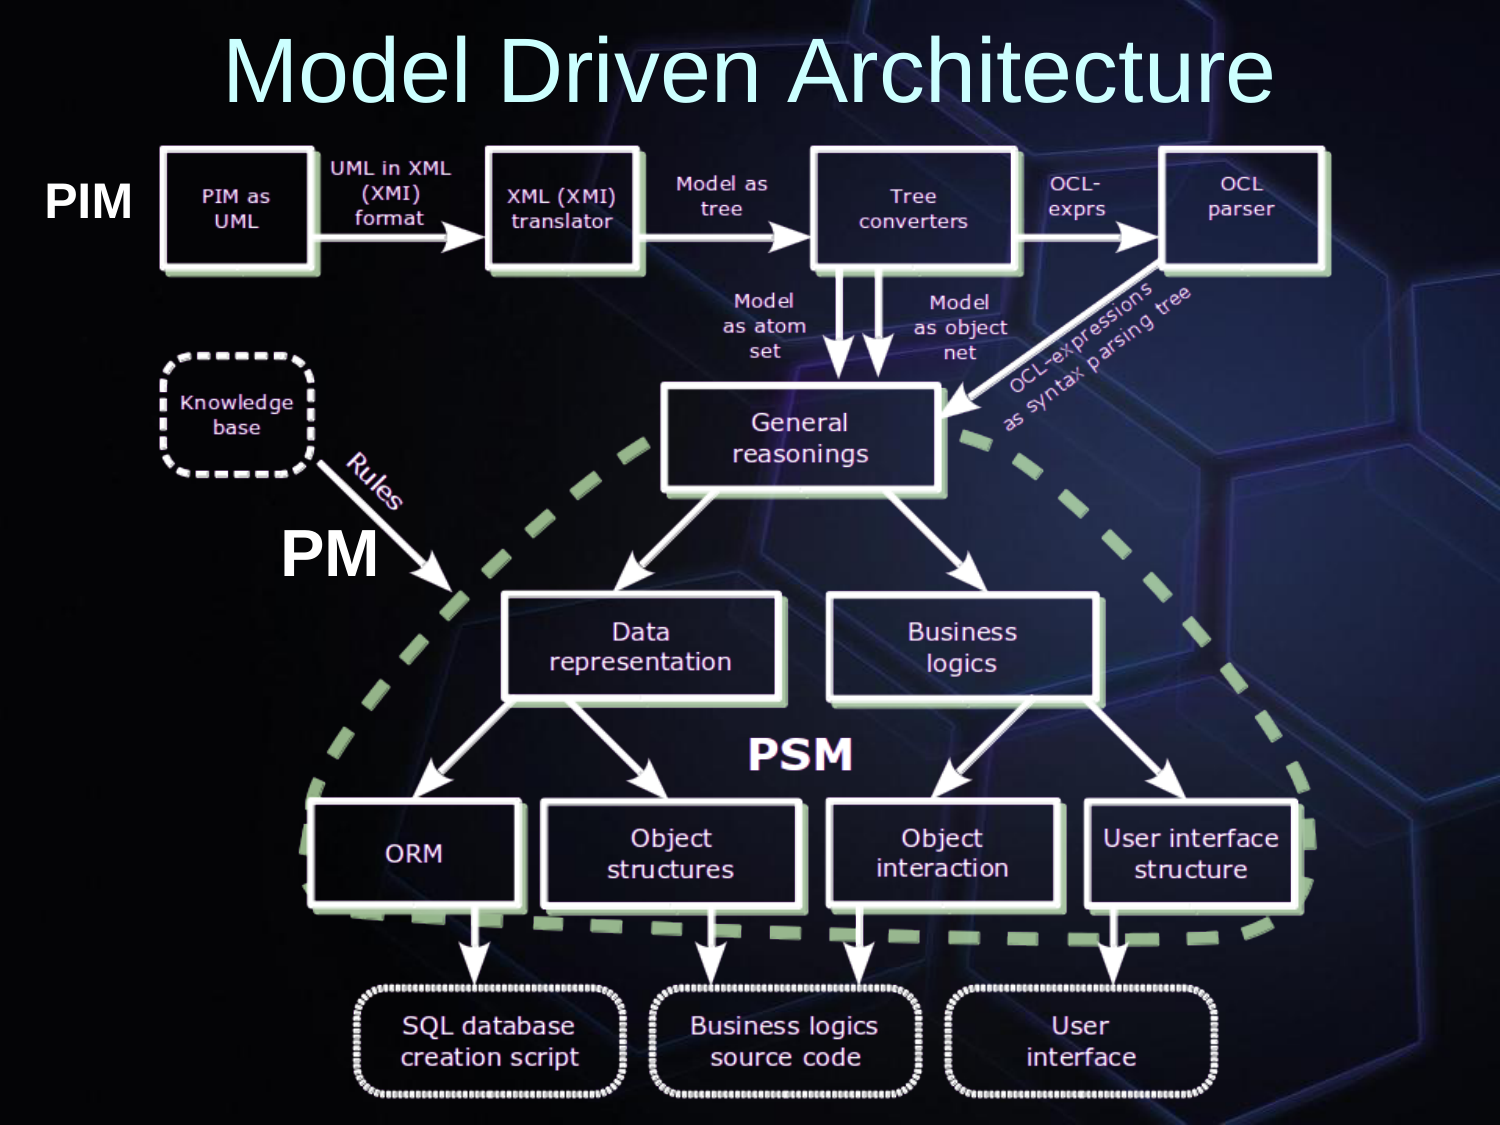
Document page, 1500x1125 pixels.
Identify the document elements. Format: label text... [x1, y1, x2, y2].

text_box PM [265, 501, 414, 618]
text_box PIM [29, 161, 178, 237]
picture [0, 0, 1500, 1125]
title Model Driven Architecture [75, 3, 1426, 129]
